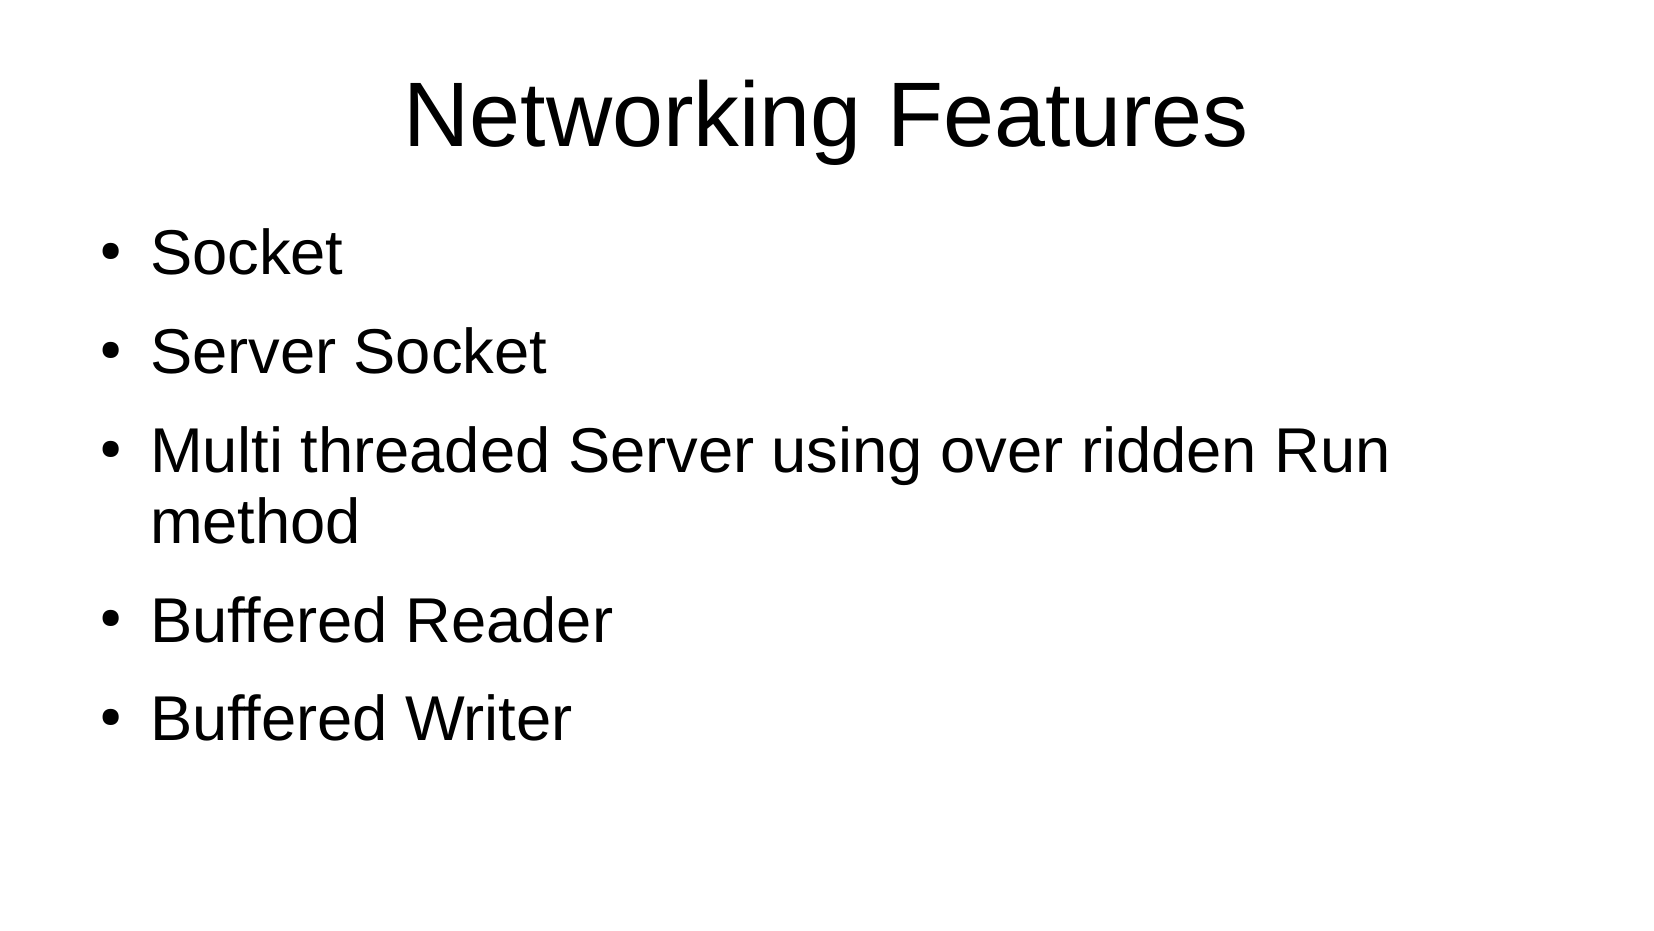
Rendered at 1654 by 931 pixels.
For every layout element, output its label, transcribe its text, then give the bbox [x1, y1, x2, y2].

title Networking Features [82, 37, 1571, 193]
list Socket Server Socket Multi threaded Server using over ridden Run method Buffered Reader Buffered Writer [82, 217, 1571, 758]
